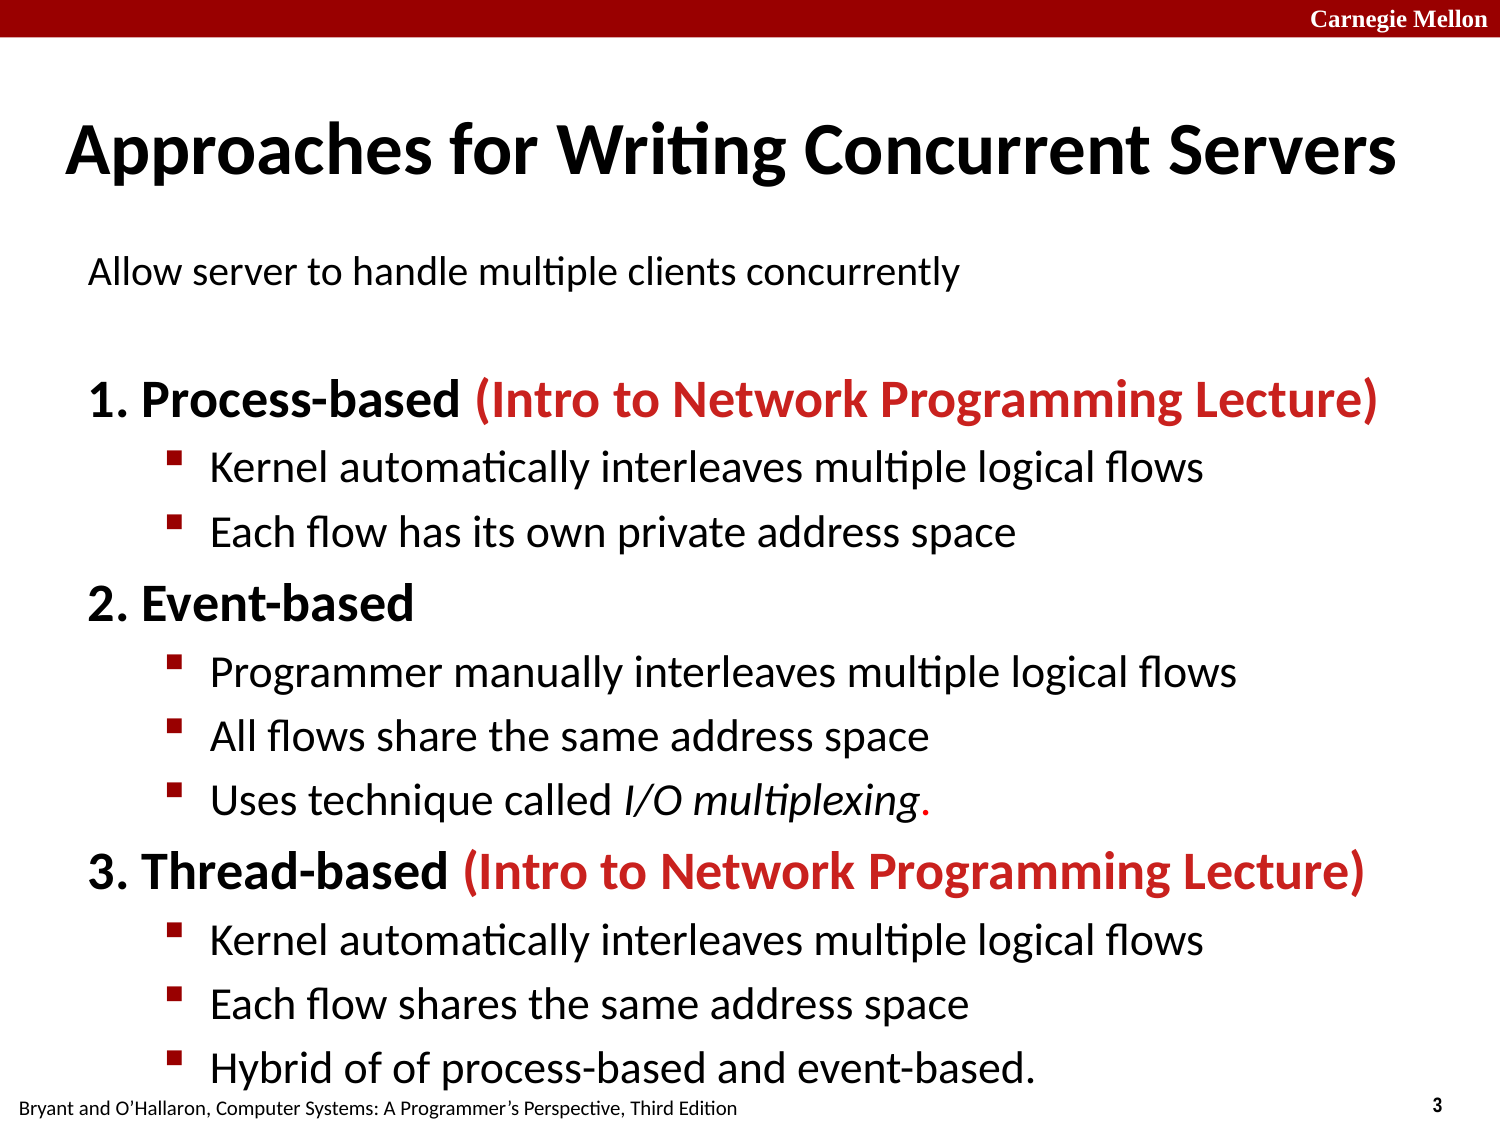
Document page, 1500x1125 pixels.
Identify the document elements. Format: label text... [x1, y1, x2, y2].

title Approaches for Writing Concurrent Servers [50, 54, 1463, 235]
list Allow server to handle multiple clients concurrently 1. Process-based (Intro to Network Programming Lecture) Kernel automatically interleaves multiple logical flows Each flow has its own private address space 2. Event-based Programmer manually interleaves multiple logical flows All flows share the same address space Uses technique called I/O multiplexing. 3. Thread-based (Intro to Network Programming Lecture) Kernel automatically interleaves multiple logical flows Each flow shares the same address space Hybrid of of process-based and event-based. [72, 236, 1428, 1100]
